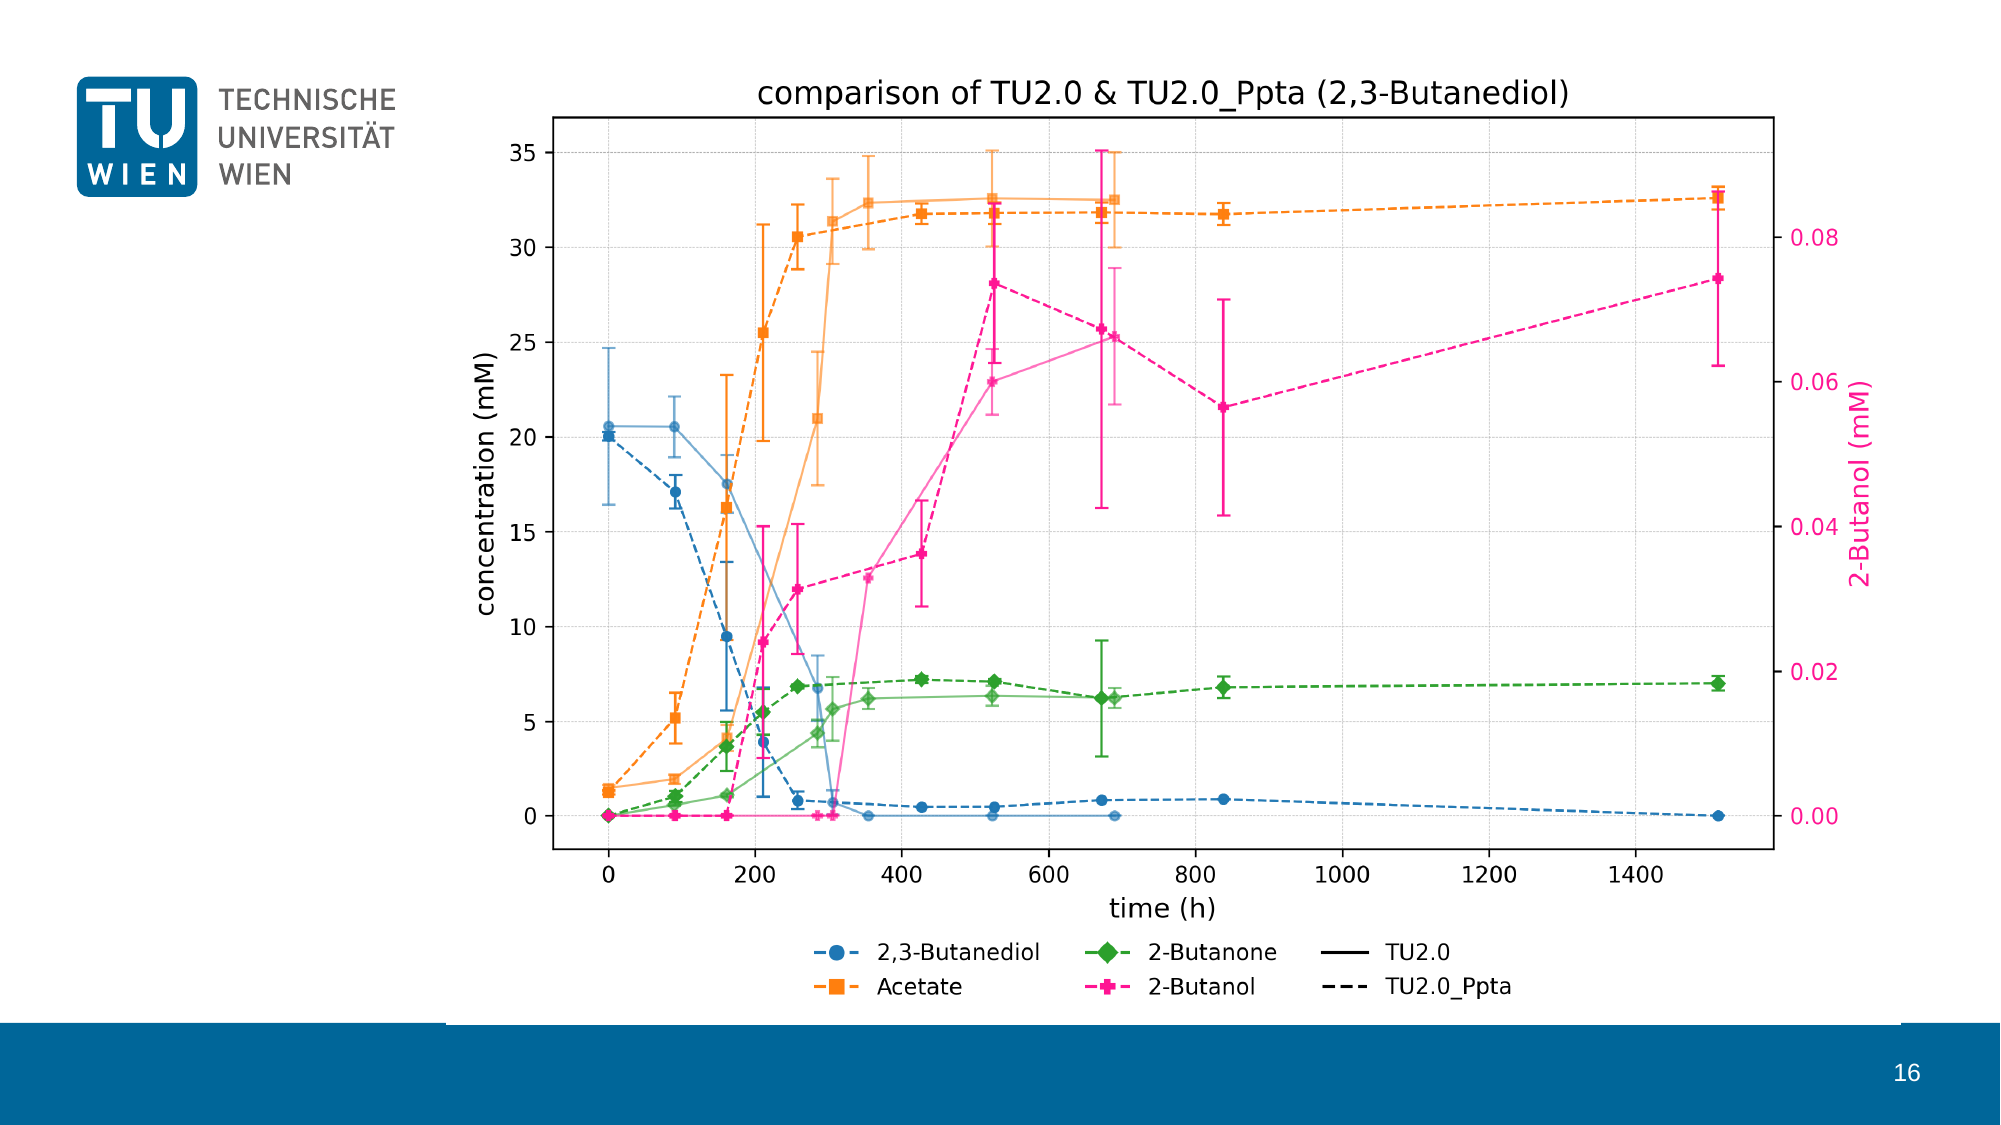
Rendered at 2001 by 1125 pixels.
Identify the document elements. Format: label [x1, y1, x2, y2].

picture [446, 55, 1901, 1024]
